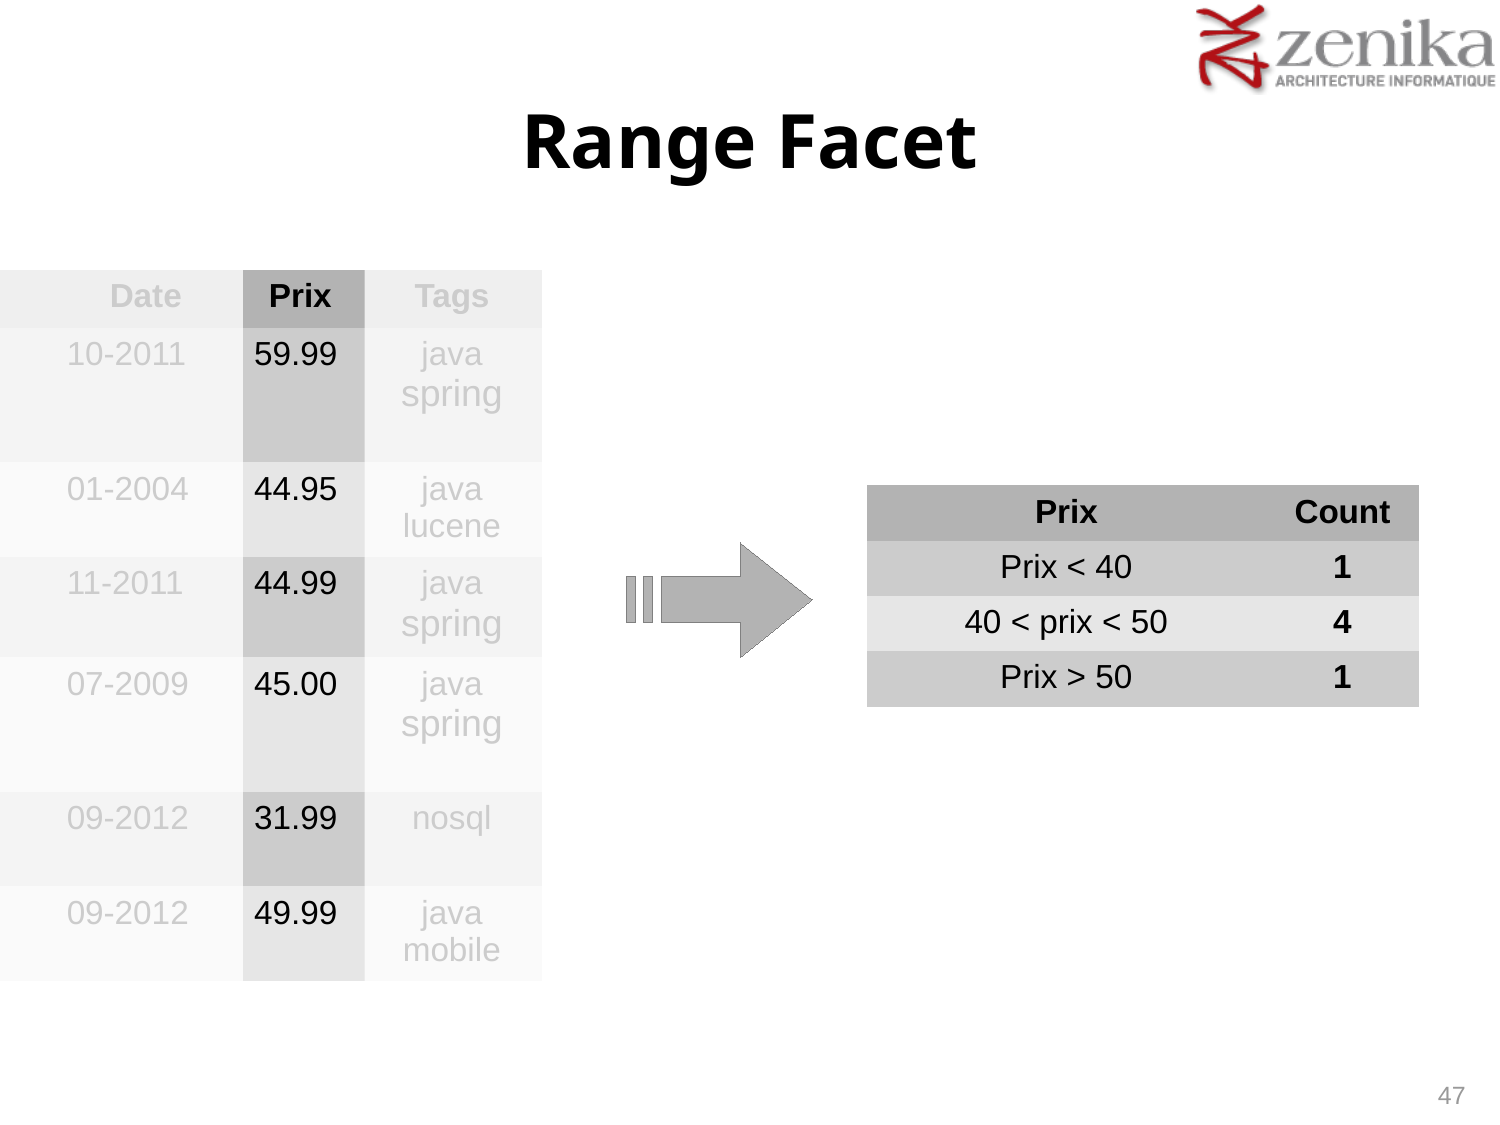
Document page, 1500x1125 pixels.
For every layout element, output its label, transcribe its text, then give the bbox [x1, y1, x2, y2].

table_cell 4 [1266, 596, 1419, 651]
table_cell 45.00 [243, 657, 362, 792]
text_box [661, 542, 813, 658]
table_header Prix [867, 485, 1266, 541]
table_cell 44.95 [243, 462, 362, 557]
table_header Count [1266, 485, 1419, 541]
text_box [626, 576, 636, 623]
picture [1190, 0, 1500, 95]
text_box [643, 576, 653, 623]
table_cell 31.99 [243, 792, 362, 886]
table_header Prix [243, 270, 362, 328]
table_cell 49.99 [243, 886, 362, 981]
table_cell 59.99 [243, 328, 362, 462]
text_box [0, 269, 243, 982]
table_cell Prix > 50 [867, 651, 1266, 707]
table_cell Prix < 40 [867, 541, 1266, 596]
text_box Range Facet [75, 29, 1425, 248]
text_box [364, 269, 543, 982]
table_cell 1 [1266, 541, 1419, 596]
table_cell 1 [1266, 651, 1419, 707]
table_cell 44.99 [243, 557, 362, 657]
table_cell 40 < prix < 50 [867, 596, 1266, 651]
